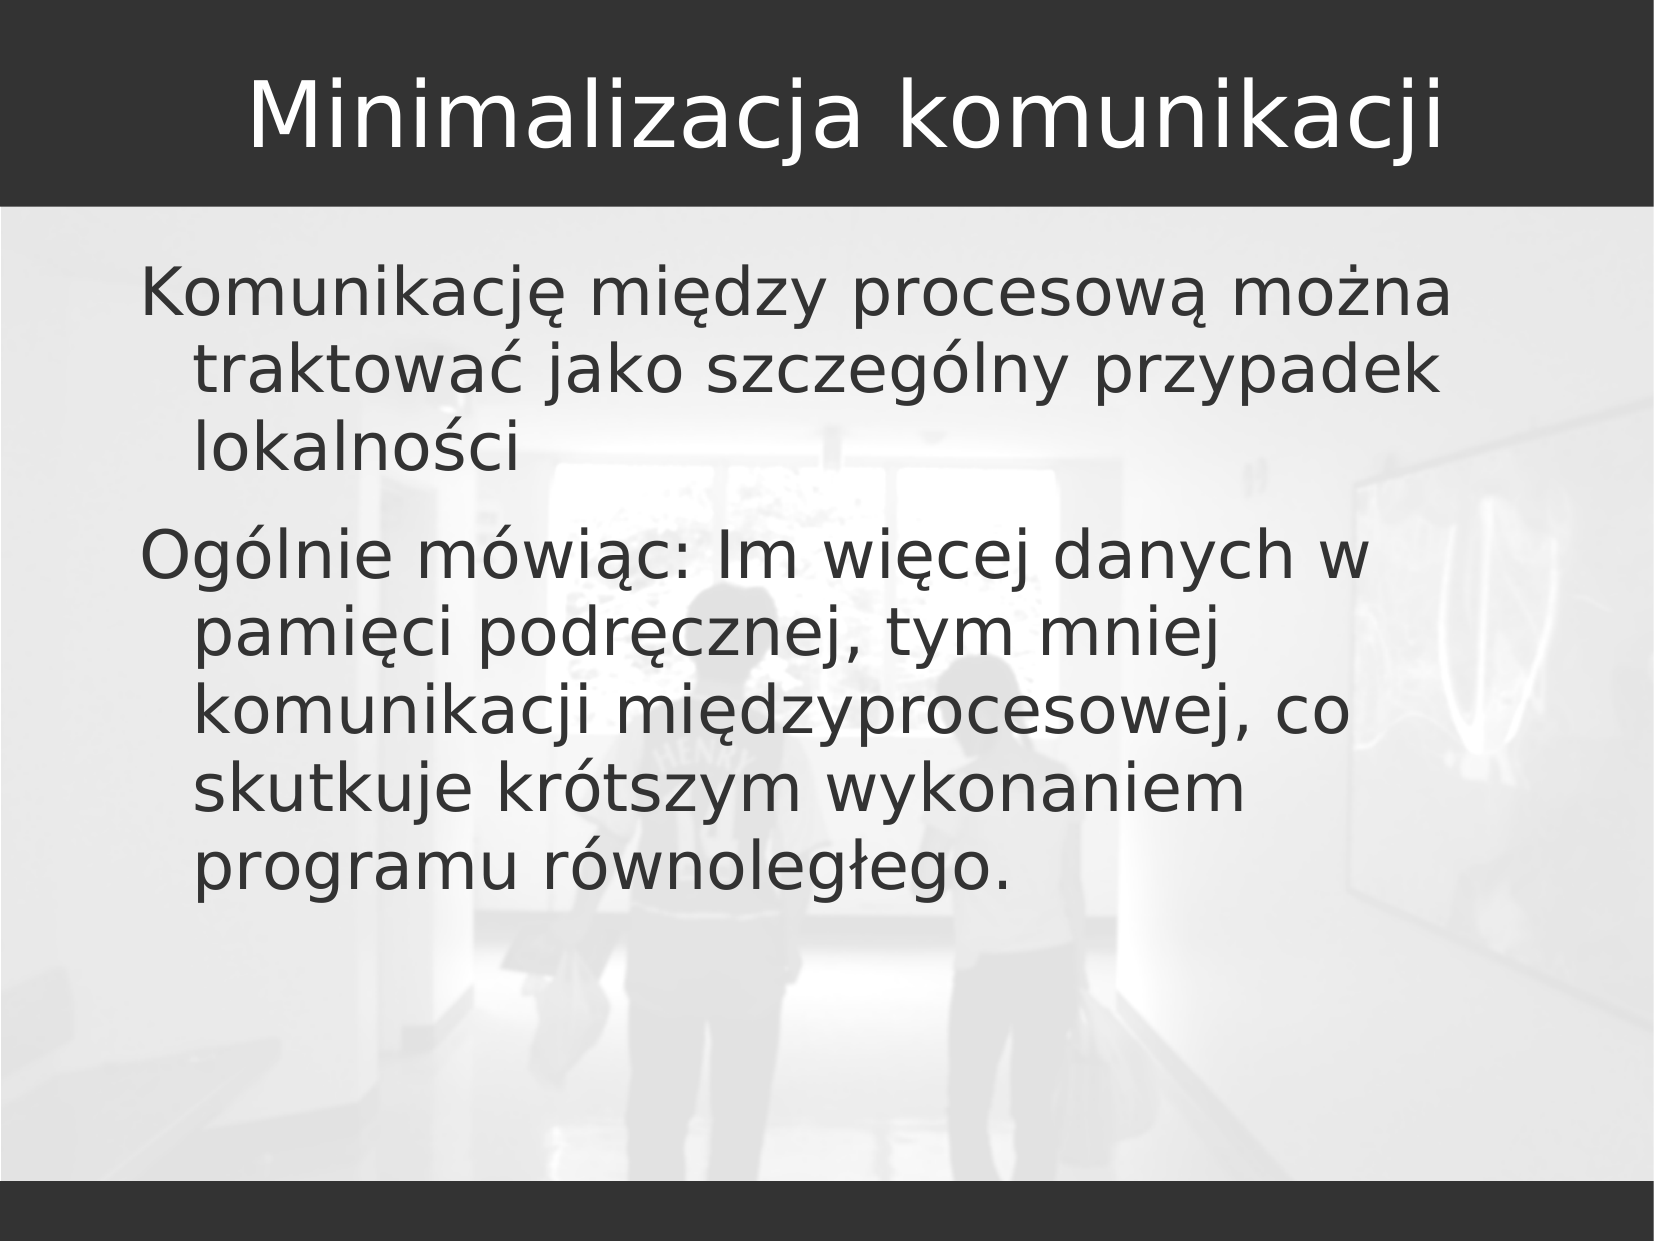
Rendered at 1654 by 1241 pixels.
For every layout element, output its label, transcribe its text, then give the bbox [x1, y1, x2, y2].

list Komunikację między procesową można traktować jako szczególny przypadek lokalności Ogólnie mówiąc: Im więcej danych w pamięci podręcznej, tym mniej komunikacji międzyprocesowej, co skutkuje krótszym wykonaniem programu równoległego. [121, 253, 1534, 1127]
title Minimalizacja komunikacji [141, 55, 1554, 177]
